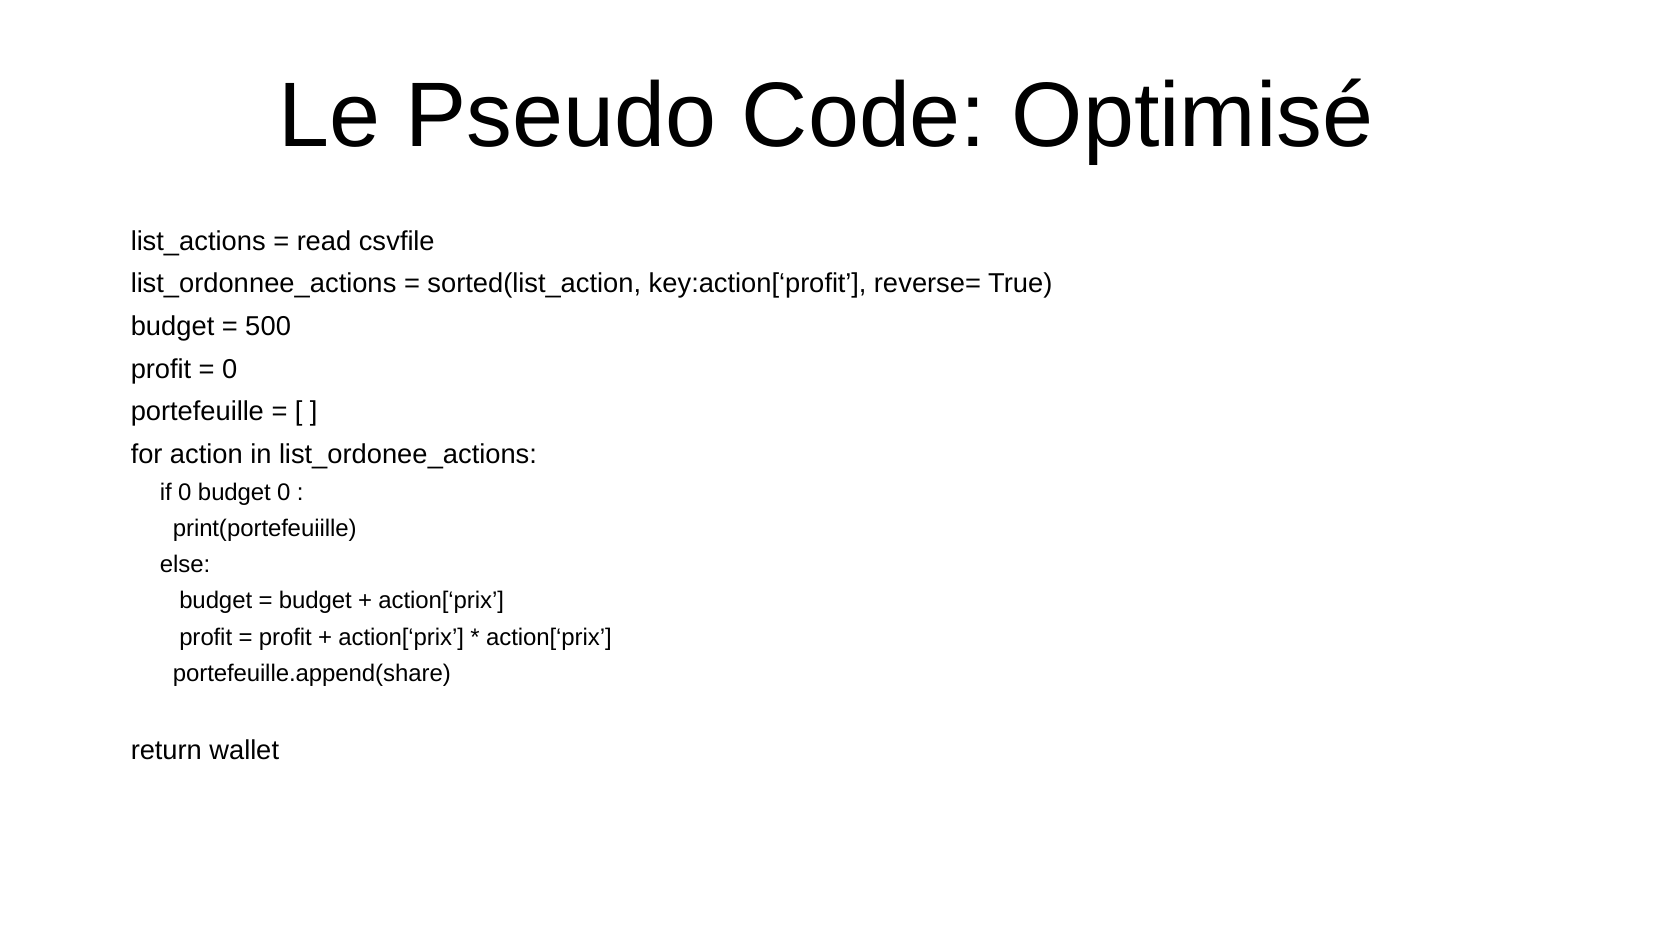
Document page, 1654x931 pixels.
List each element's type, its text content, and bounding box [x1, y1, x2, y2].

list list_actions = read csvfile list_ordonnee_actions = sorted(list_action, key:action[‘profit’], reverse= True) budget = 500 profit = 0 portefeuille = [ ] for action in list_ordonee_actions: if 0 budget 0 : print(portefeuiille) else: budget = budget + action[‘prix’] profit = profit + action[‘prix’] * action[‘prix’] portefeuille.append(share) return wallet [101, 225, 1591, 766]
title Le Pseudo Code: Optimisé [82, 37, 1571, 193]
